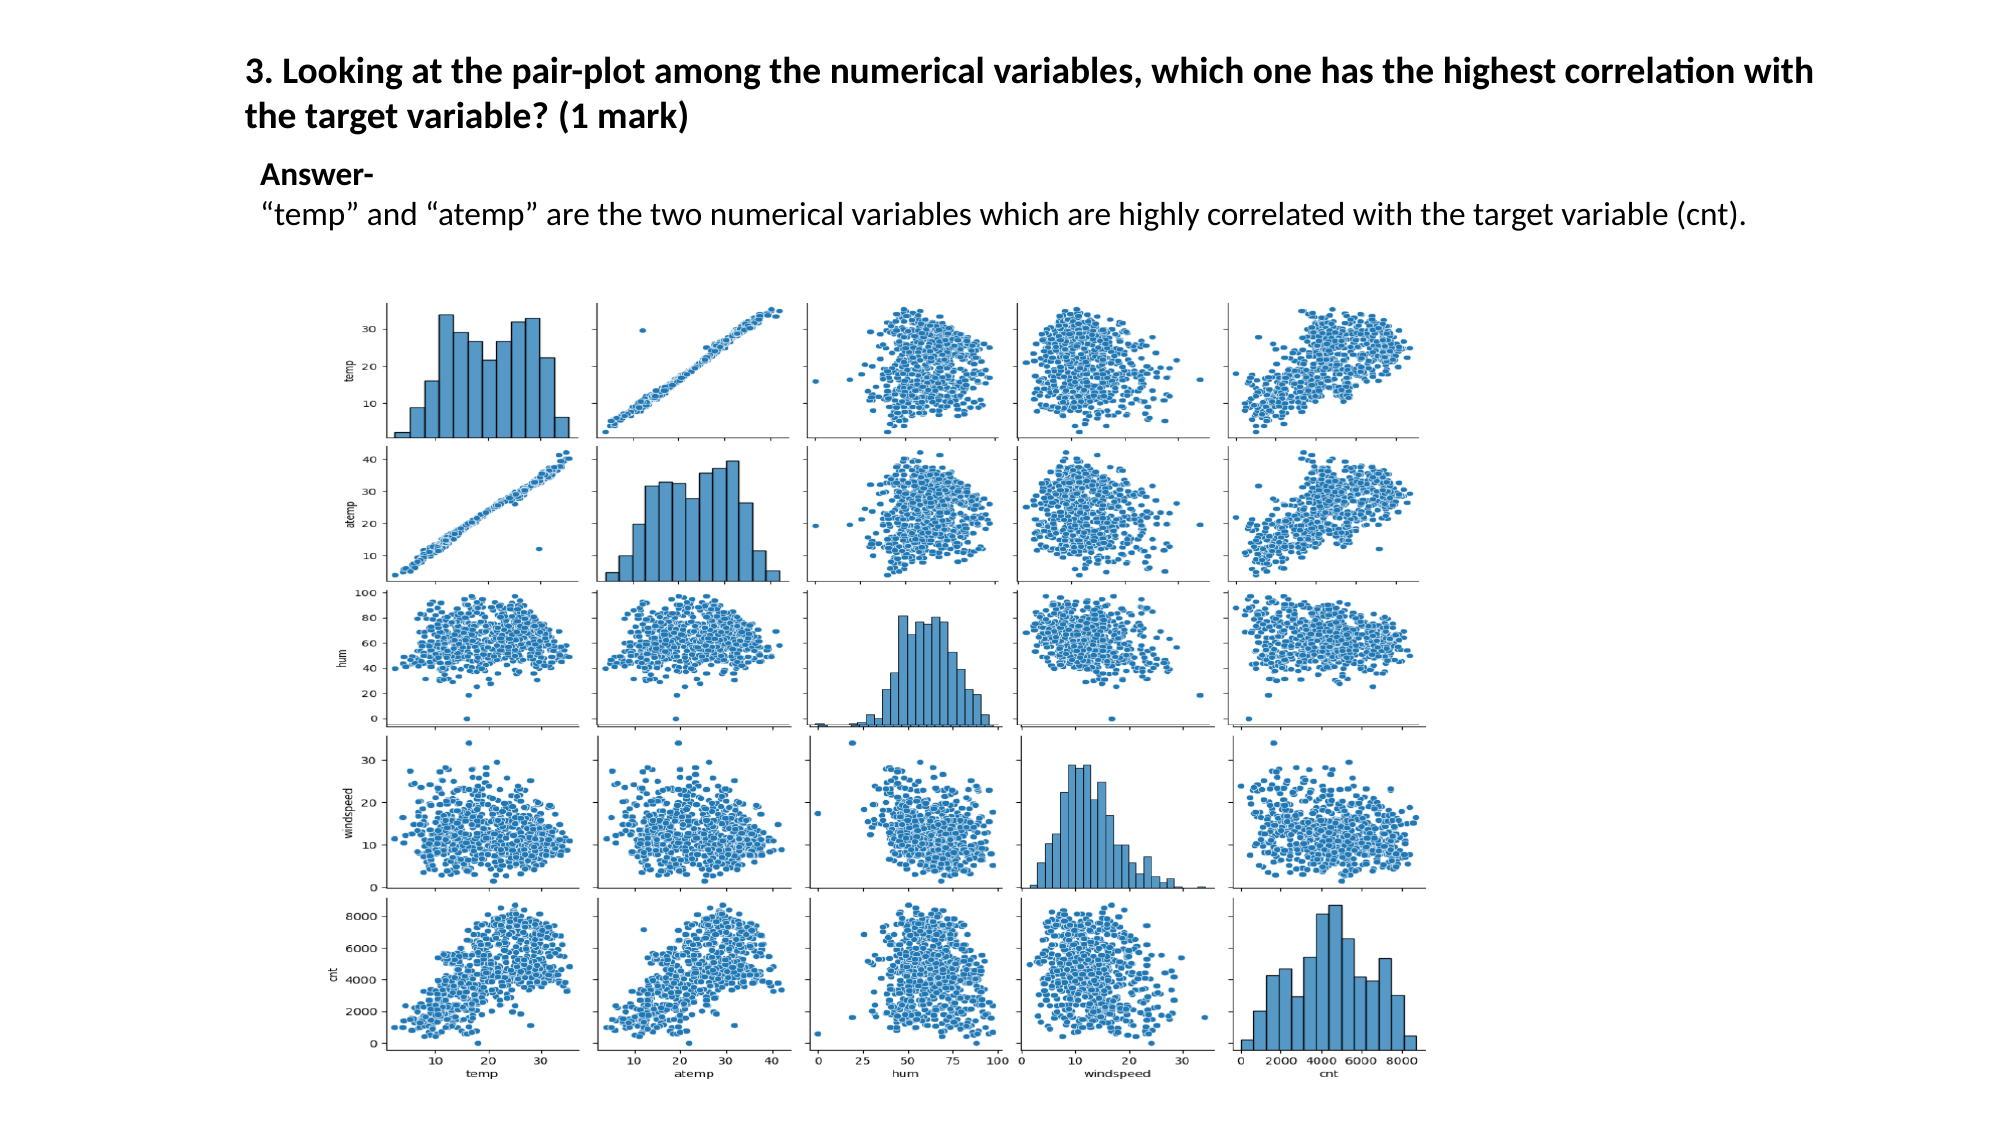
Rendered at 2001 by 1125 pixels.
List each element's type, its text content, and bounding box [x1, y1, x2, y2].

picture [306, 299, 1436, 1079]
text_box Answer- “temp” and “atemp” are the two numerical variables which are highly correlated with the target variable (cnt). [245, 144, 1818, 241]
text_box 3. Looking at the pair-plot among the numerical variables, which one has the highest correlation with the target variable? (1 mark) [229, 38, 1834, 145]
